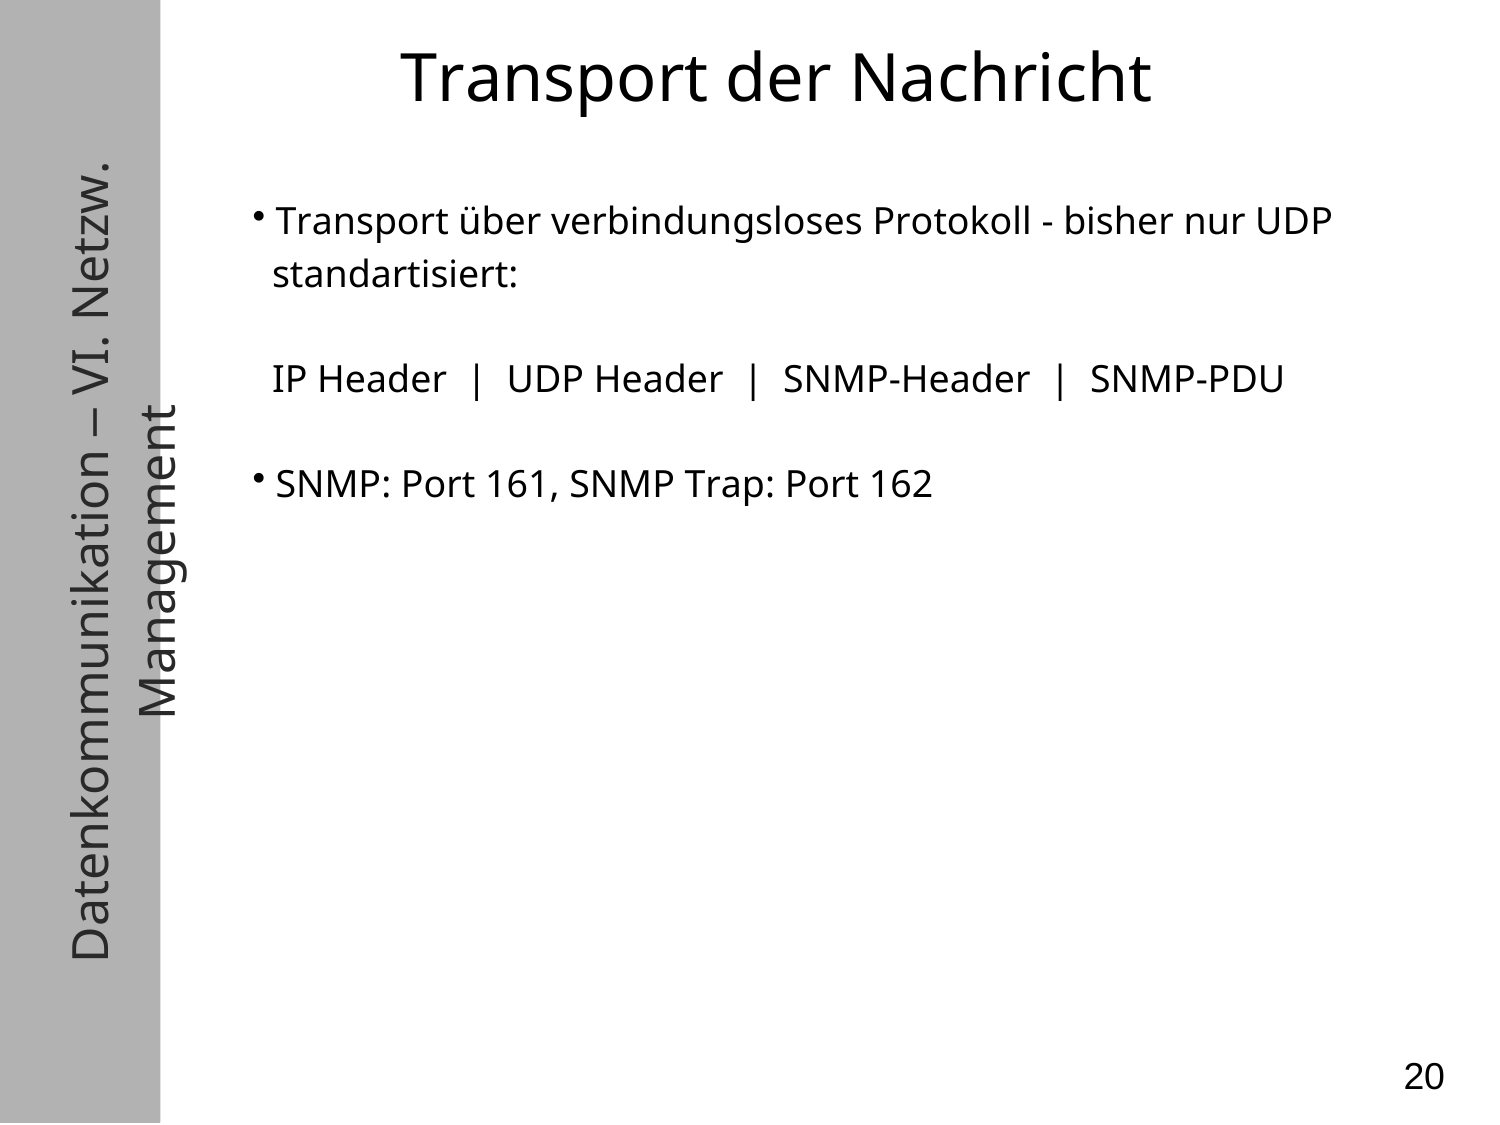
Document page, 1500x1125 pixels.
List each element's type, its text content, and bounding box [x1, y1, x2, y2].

text_box [0, 0, 160, 1123]
text_box Datenkommunikation – VI. Netzw. Management [47, 1, 178, 1124]
text_box <number> [1403, 1056, 1479, 1106]
text_box Transport der Nachricht [412, 27, 1142, 123]
text_box Transport über verbindungsloses Protokoll - bisher nur UDP standartisiert: IP Header | UDP Header | SNMP-Header | SNMP-PDU SNMP: Port 161, SNMP Trap: Port 162 [237, 187, 1448, 955]
